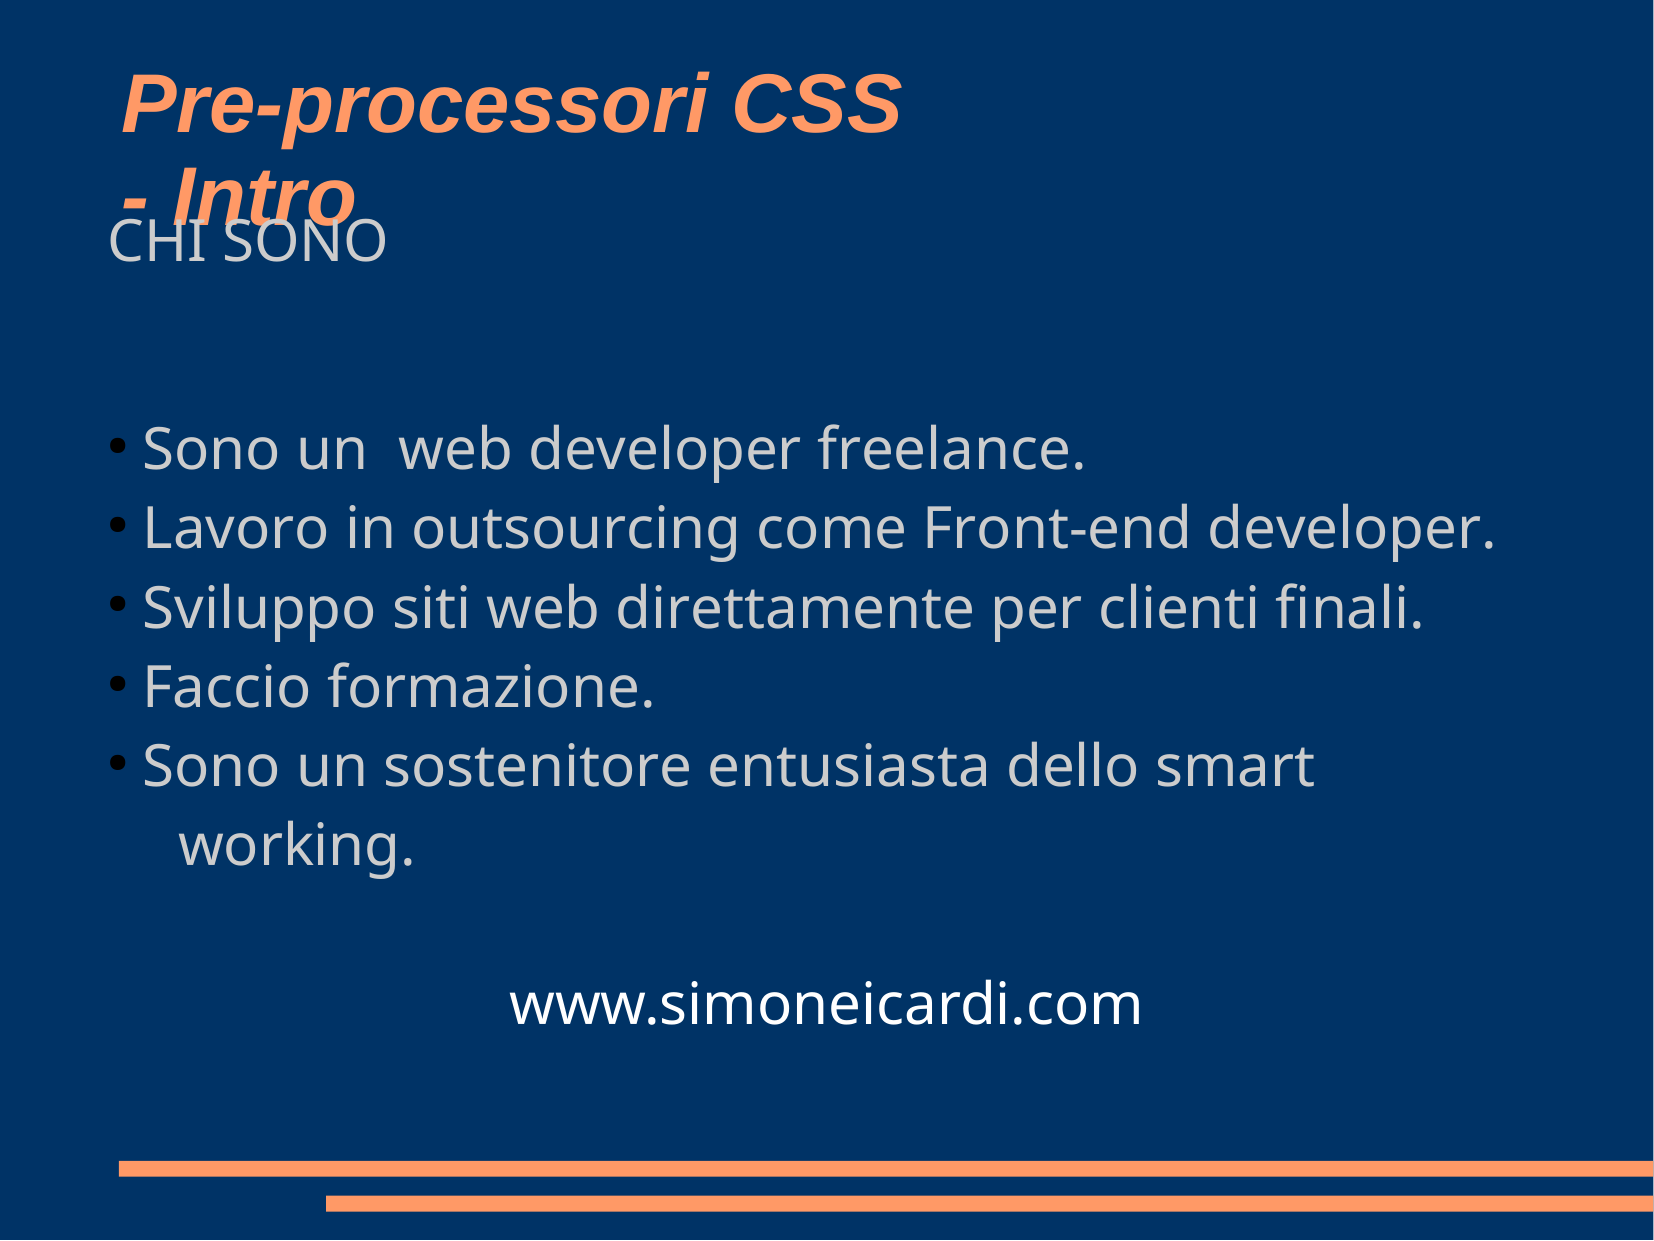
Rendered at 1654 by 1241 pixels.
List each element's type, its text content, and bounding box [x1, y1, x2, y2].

subtitle CHI SONO Sono un web developer freelance. Lavoro in outsourcing come Front-end developer. Sviluppo siti web direttamente per clienti finali. Faccio formazione. Sono un sostenitore entusiasta dello smart working. www.simoneicardi.com [107, 215, 1547, 1026]
title Pre-processori CSS - Intro [121, 46, 1534, 215]
